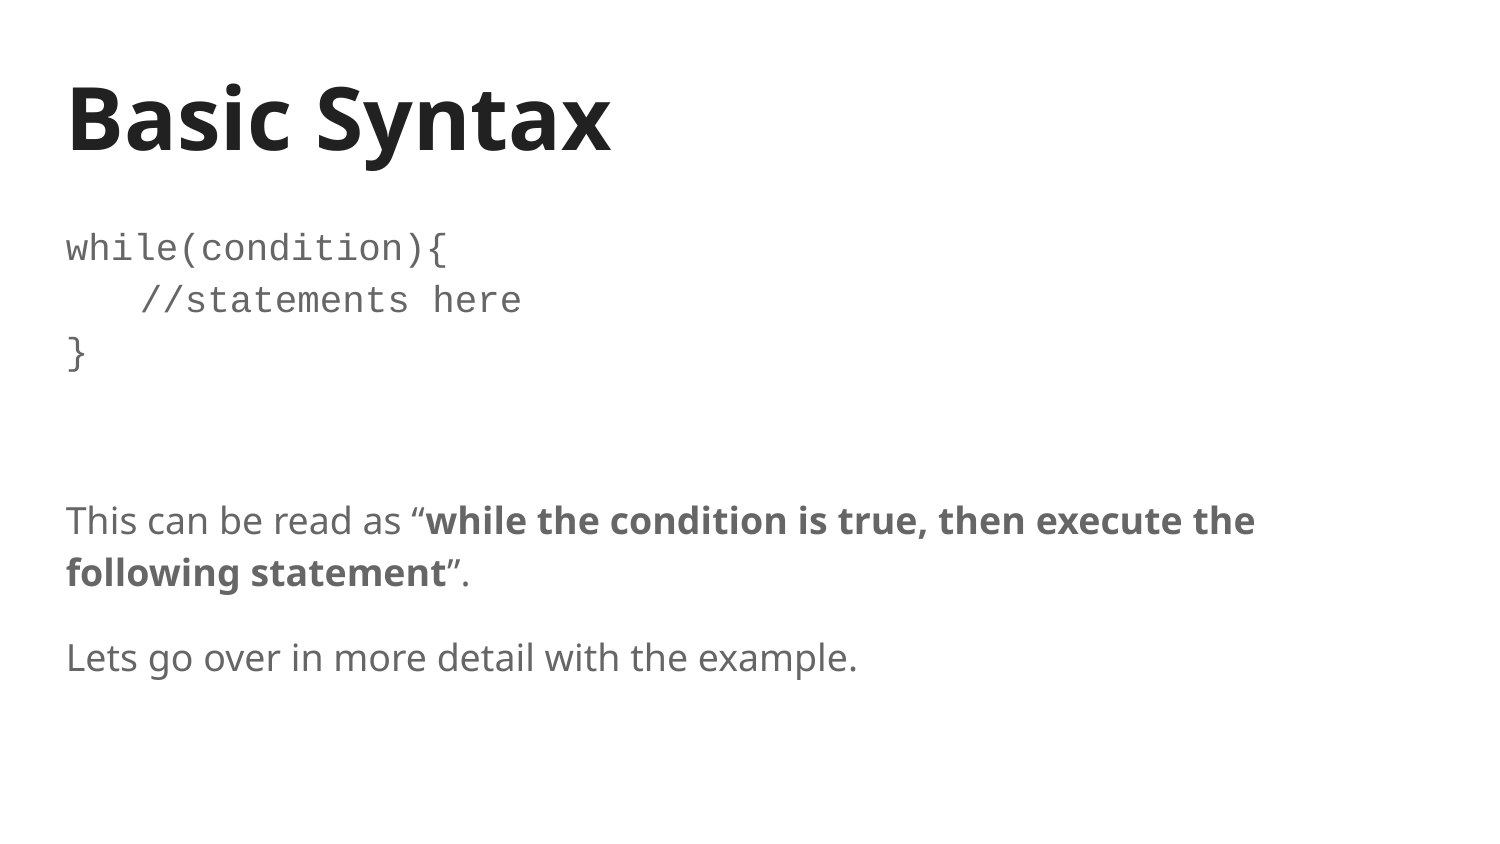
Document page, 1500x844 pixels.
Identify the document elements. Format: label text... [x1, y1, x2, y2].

text_box Basic Syntax [51, 47, 1449, 180]
text_box while(condition){ //statements here } This can be read as “while the condition is true, then execute the following statement”. Lets go over in more detail with the example. [51, 201, 1449, 750]
